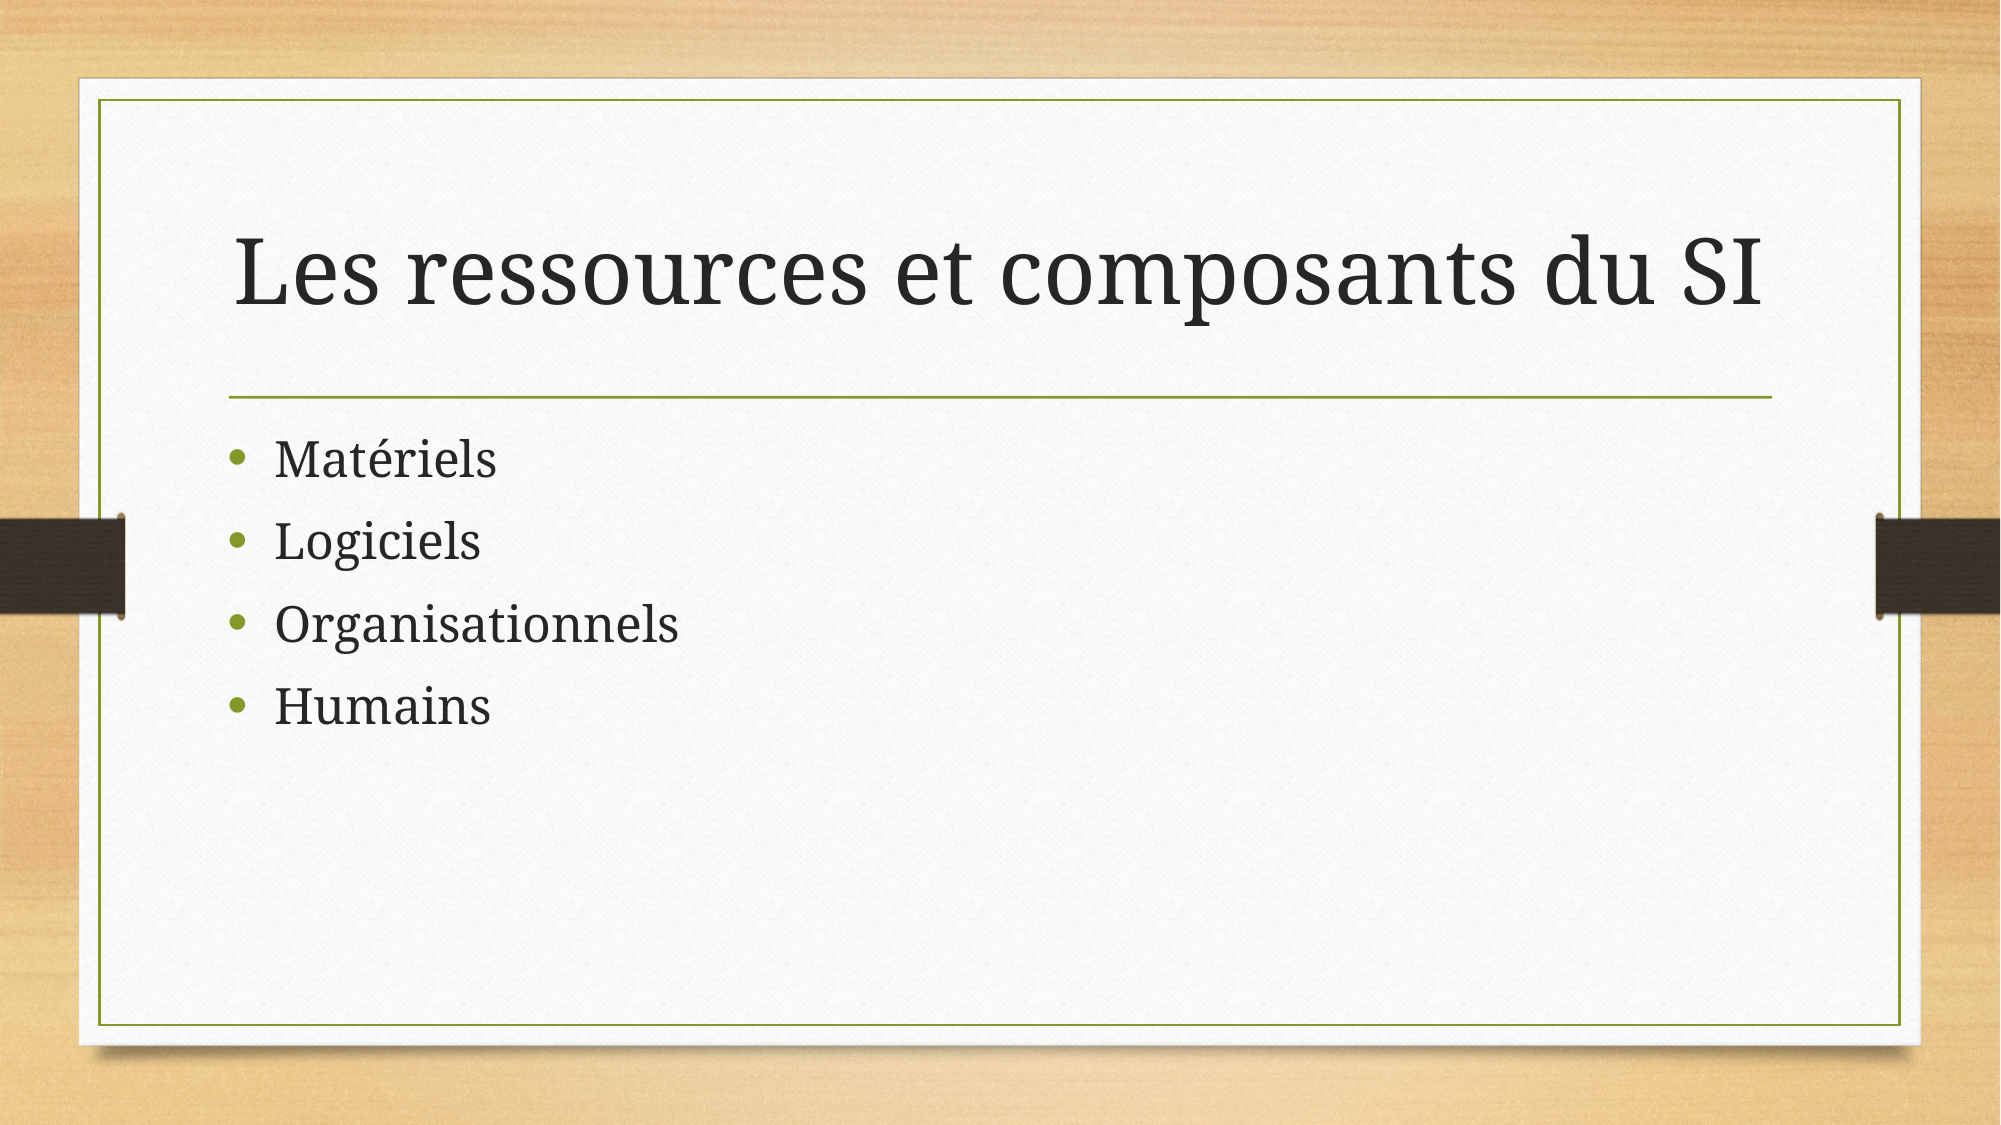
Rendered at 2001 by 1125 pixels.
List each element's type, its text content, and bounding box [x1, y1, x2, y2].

title Les ressources et composants du SI [212, 161, 1788, 375]
list Matériels Logiciels Organisationnels Humains [212, 419, 1788, 964]
picture [0, 0, 2001, 1125]
